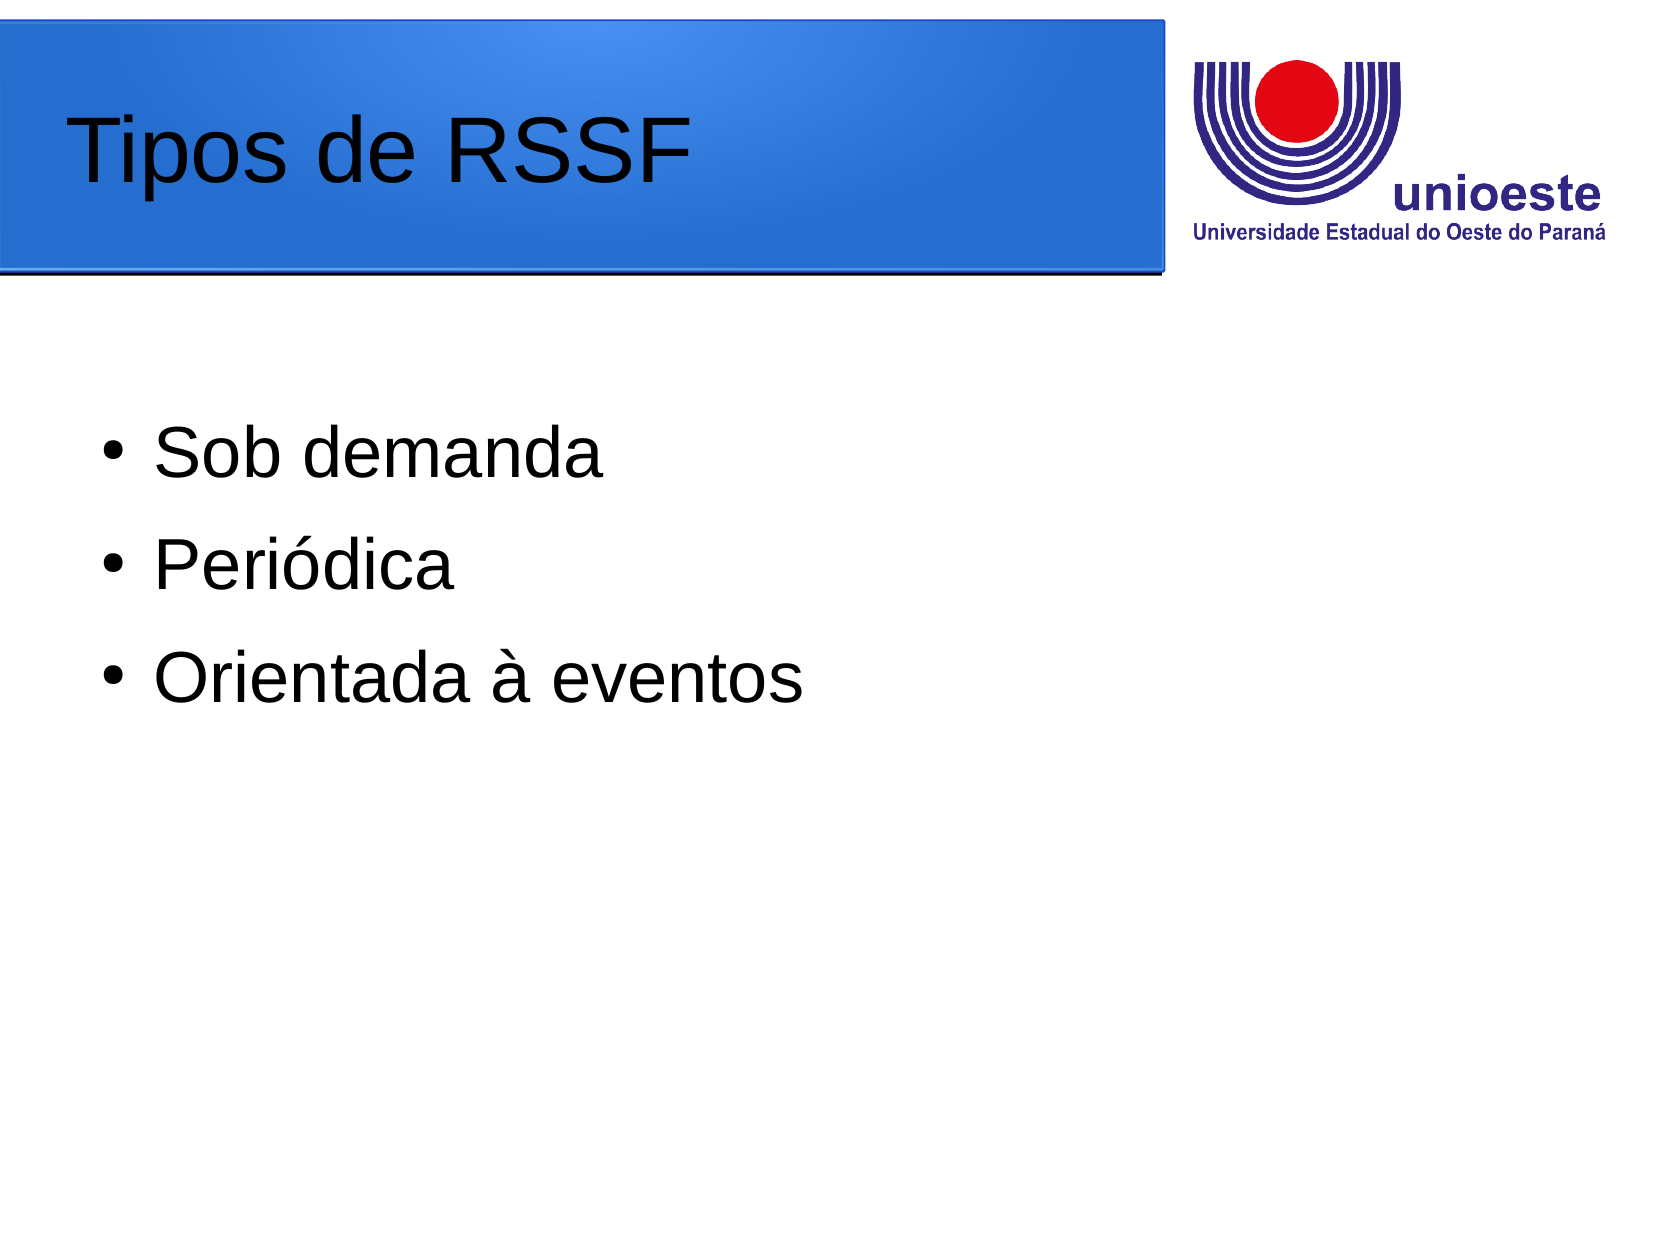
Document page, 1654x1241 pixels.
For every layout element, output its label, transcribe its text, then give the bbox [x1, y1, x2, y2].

picture [1130, 17, 1654, 260]
list Sob demanda Periódica Orientada à eventos [82, 299, 1571, 1019]
title Tipos de RSSF [64, 56, 1117, 244]
